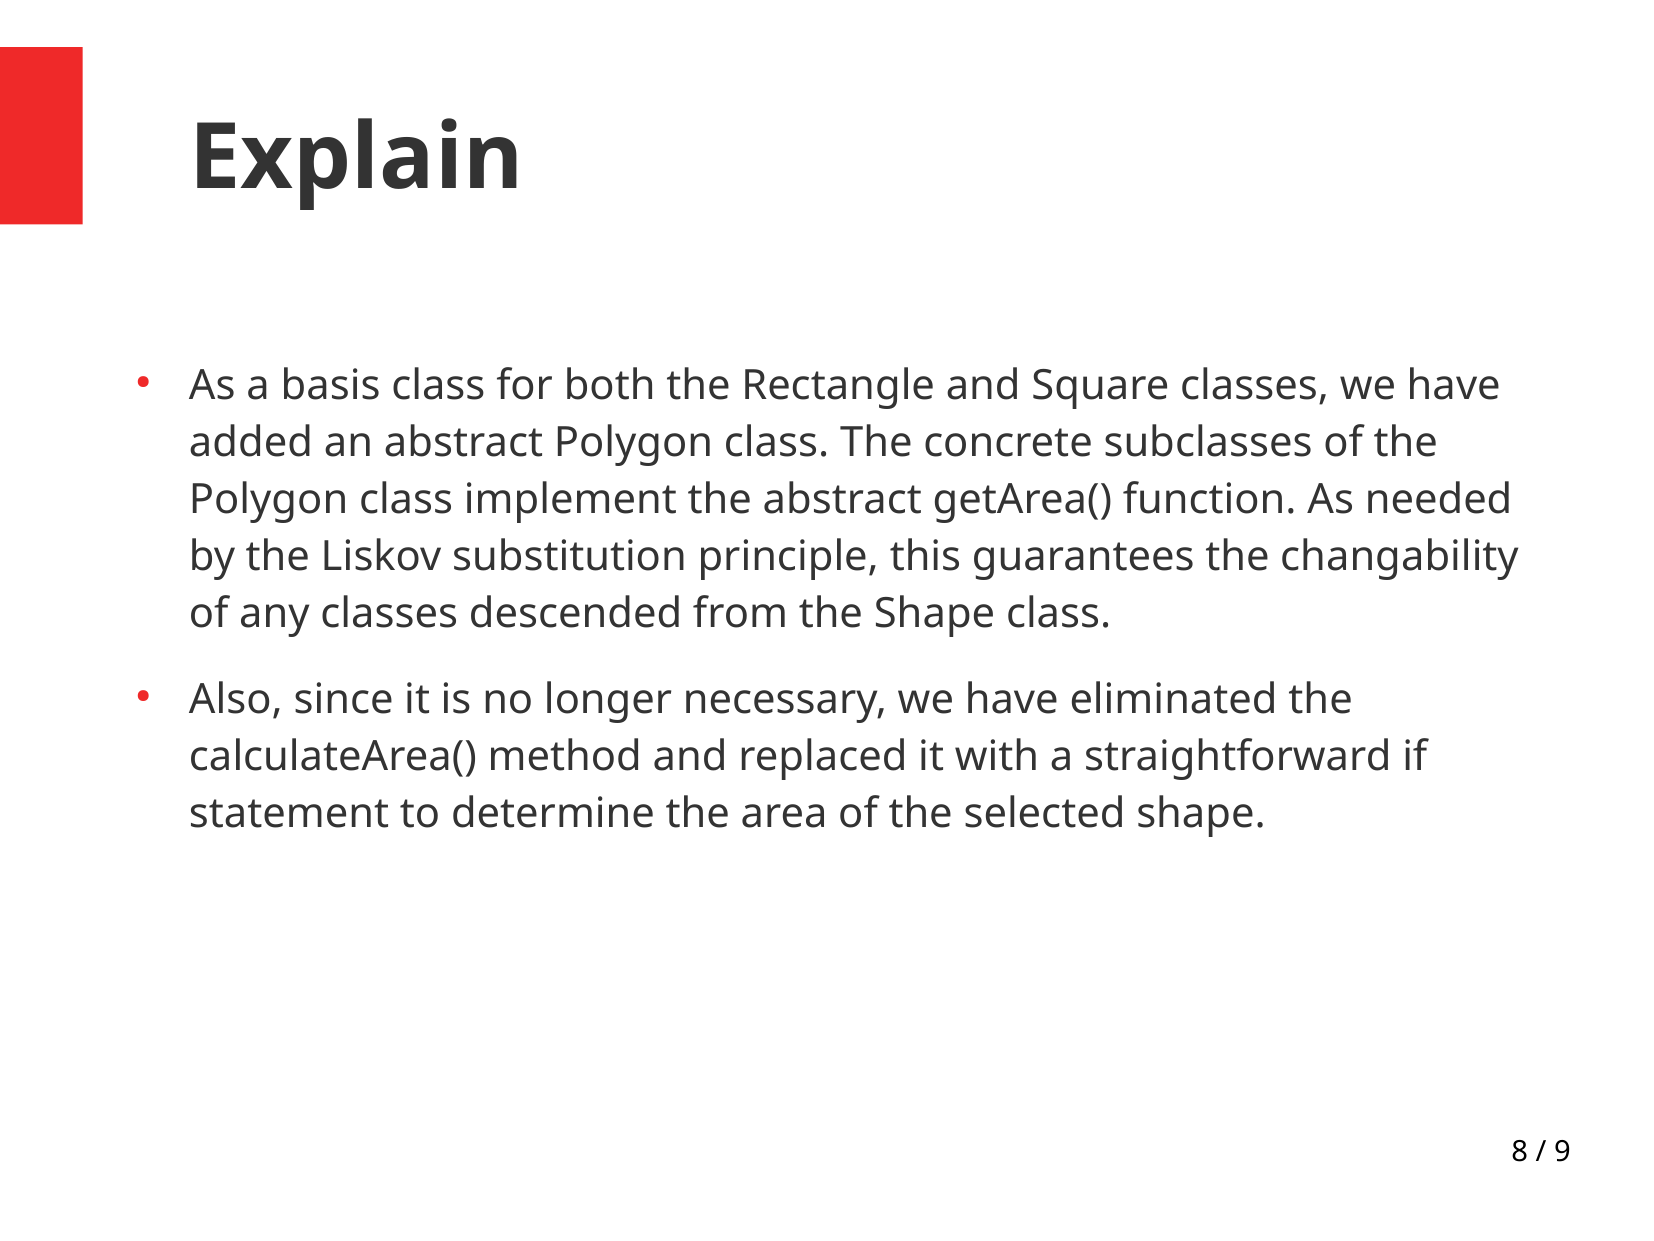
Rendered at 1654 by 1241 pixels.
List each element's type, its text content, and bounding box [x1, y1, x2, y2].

list As a basis class for both the Rectangle and Square classes, we have added an abstract Polygon class. The concrete subclasses of the Polygon class implement the abstract getArea() function. As needed by the Liskov substitution principle, this guarantees the changability of any classes descended from the Shape class. Also, since it is no longer necessary, we have eliminated the calculateArea() method and replaced it with a straightforward if statement to determine the area of the selected shape. [118, 354, 1536, 1074]
title Explain [118, 49, 1571, 257]
